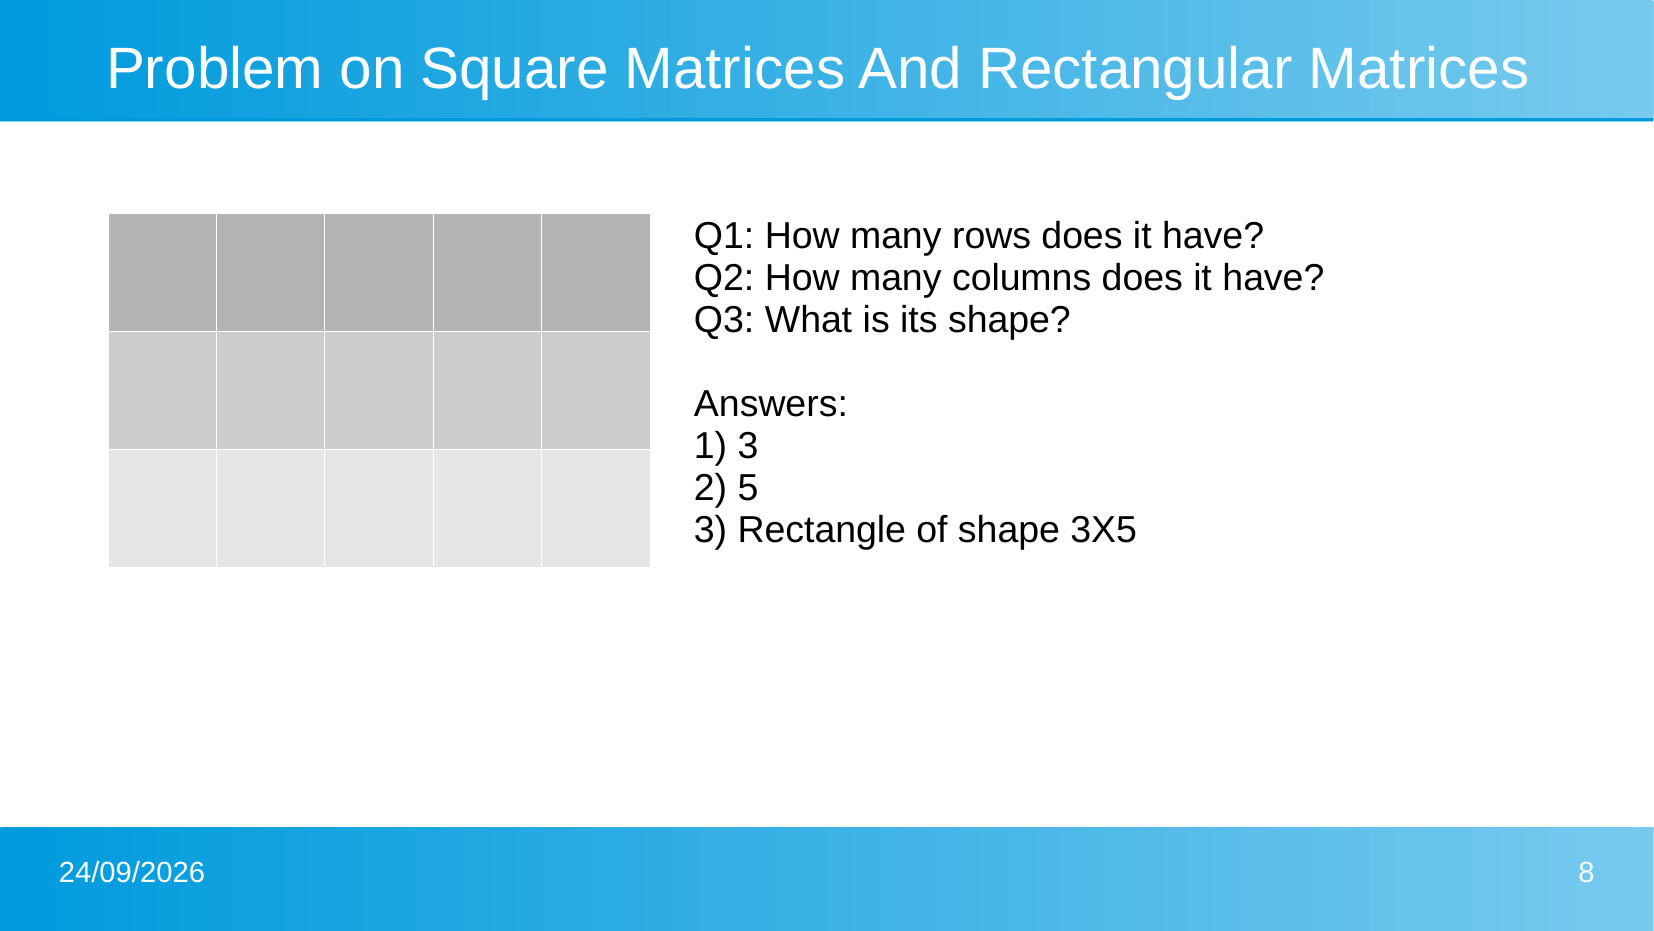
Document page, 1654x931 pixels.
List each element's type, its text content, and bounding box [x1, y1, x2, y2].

table_cell [325, 332, 433, 449]
table_cell [109, 332, 216, 449]
table_header [325, 214, 433, 331]
title Problem on Square Matrices And Rectangular Matrices [59, 29, 1595, 108]
table_cell [434, 332, 541, 449]
table_header [542, 214, 650, 331]
table_cell [434, 450, 541, 567]
table_cell [217, 332, 324, 449]
table_header [217, 214, 324, 331]
table_cell [109, 450, 216, 567]
table_cell [325, 450, 433, 567]
table_cell [217, 450, 324, 567]
table_cell [542, 332, 650, 449]
text_box Q1: How many rows does it have? Q2: How many columns does it have? Q3: What is its shape? Answers: 1) 3 2) 5 3) Rectangle of shape 3X5 [679, 206, 1506, 558]
table_cell [542, 450, 650, 567]
table_header [109, 214, 216, 331]
table_header [434, 214, 541, 331]
